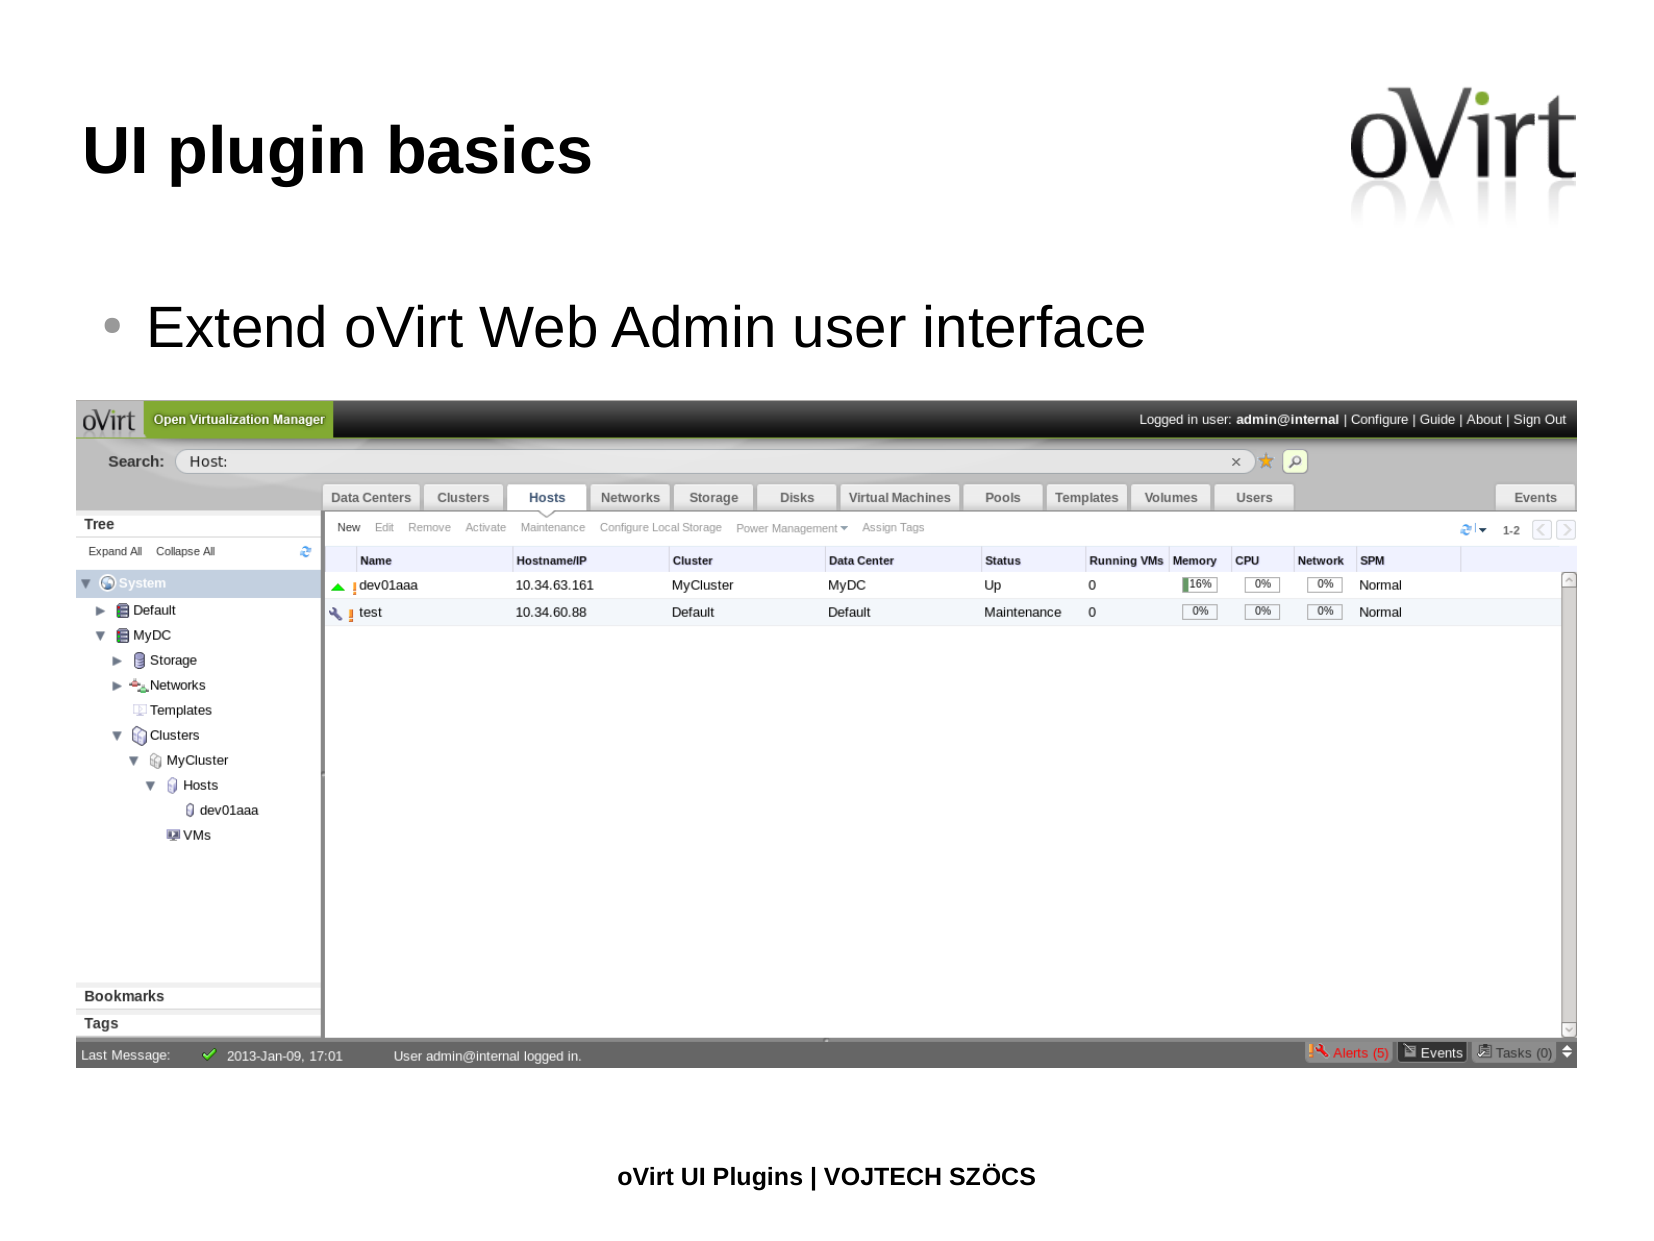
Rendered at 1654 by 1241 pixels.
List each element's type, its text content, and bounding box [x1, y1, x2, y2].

picture [76, 400, 1577, 1068]
picture [1351, 79, 1576, 228]
list Extend oVirt Web Admin user interface [86, 262, 1576, 400]
title UI plugin basics [82, 37, 1303, 226]
